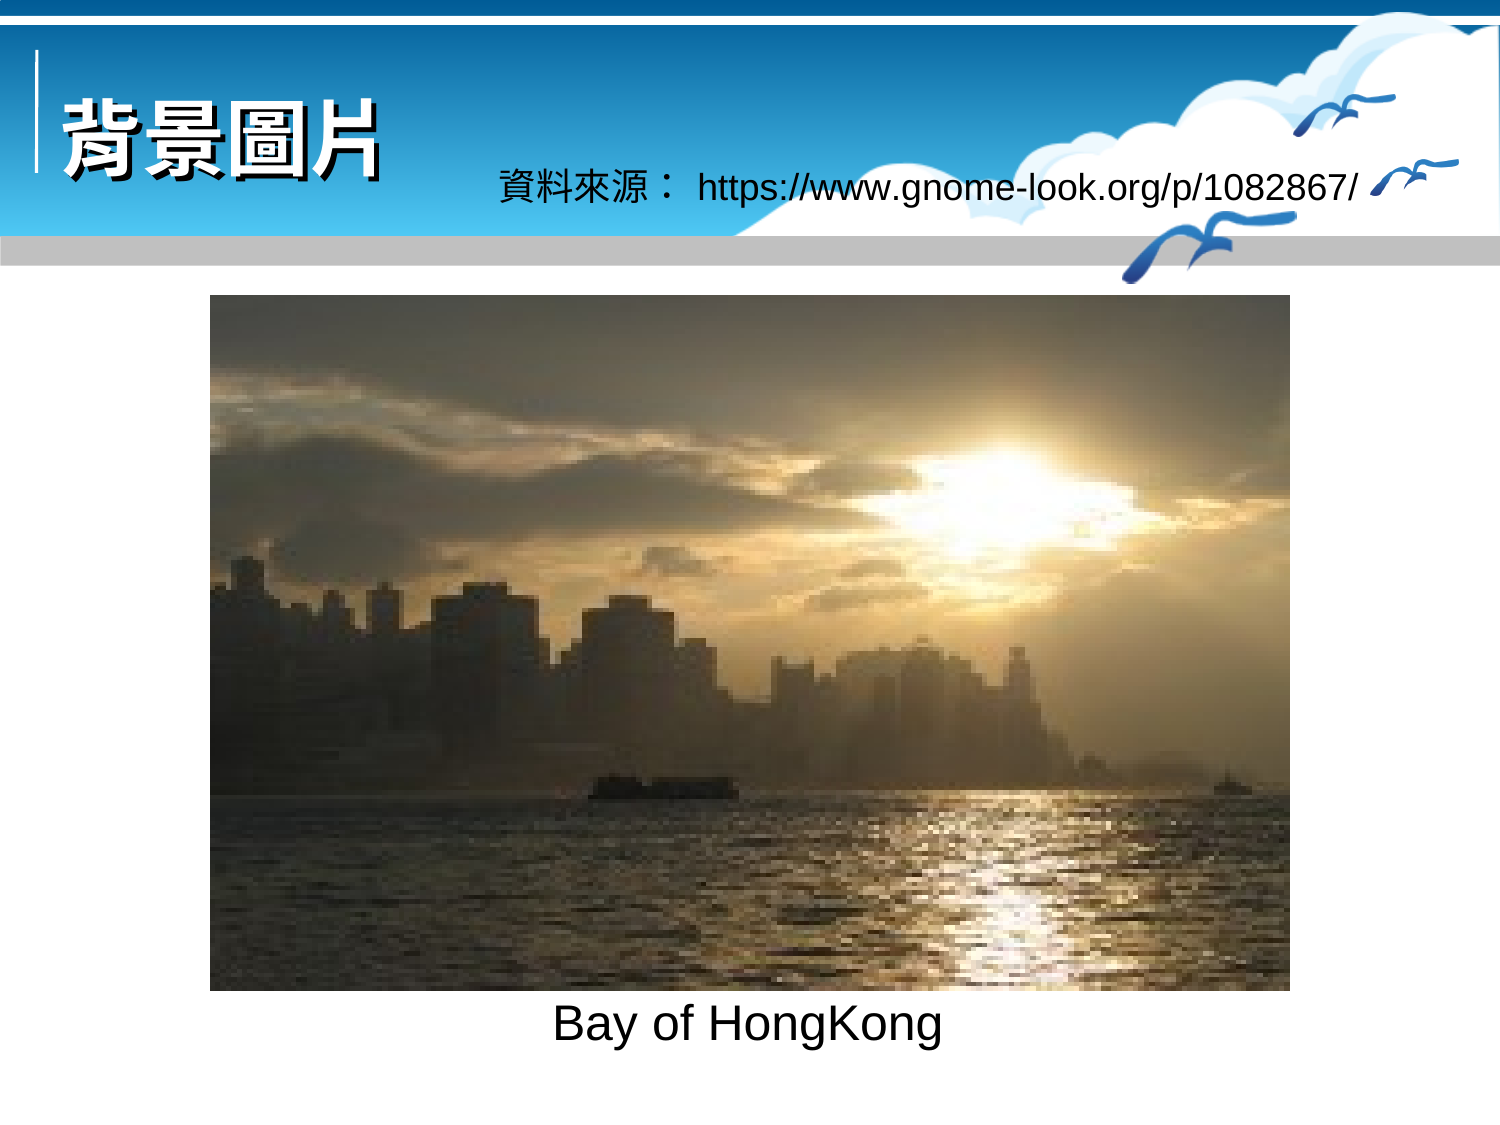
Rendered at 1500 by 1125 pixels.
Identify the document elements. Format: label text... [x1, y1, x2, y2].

text_box Bay of HongKong [537, 992, 963, 1063]
text_box 資料來源：https://www.gnome-look.org/p/1082867/ [484, 152, 1376, 223]
picture [730, 12, 1500, 284]
title 背景圖片 [59, 86, 1465, 186]
picture [210, 295, 1290, 991]
